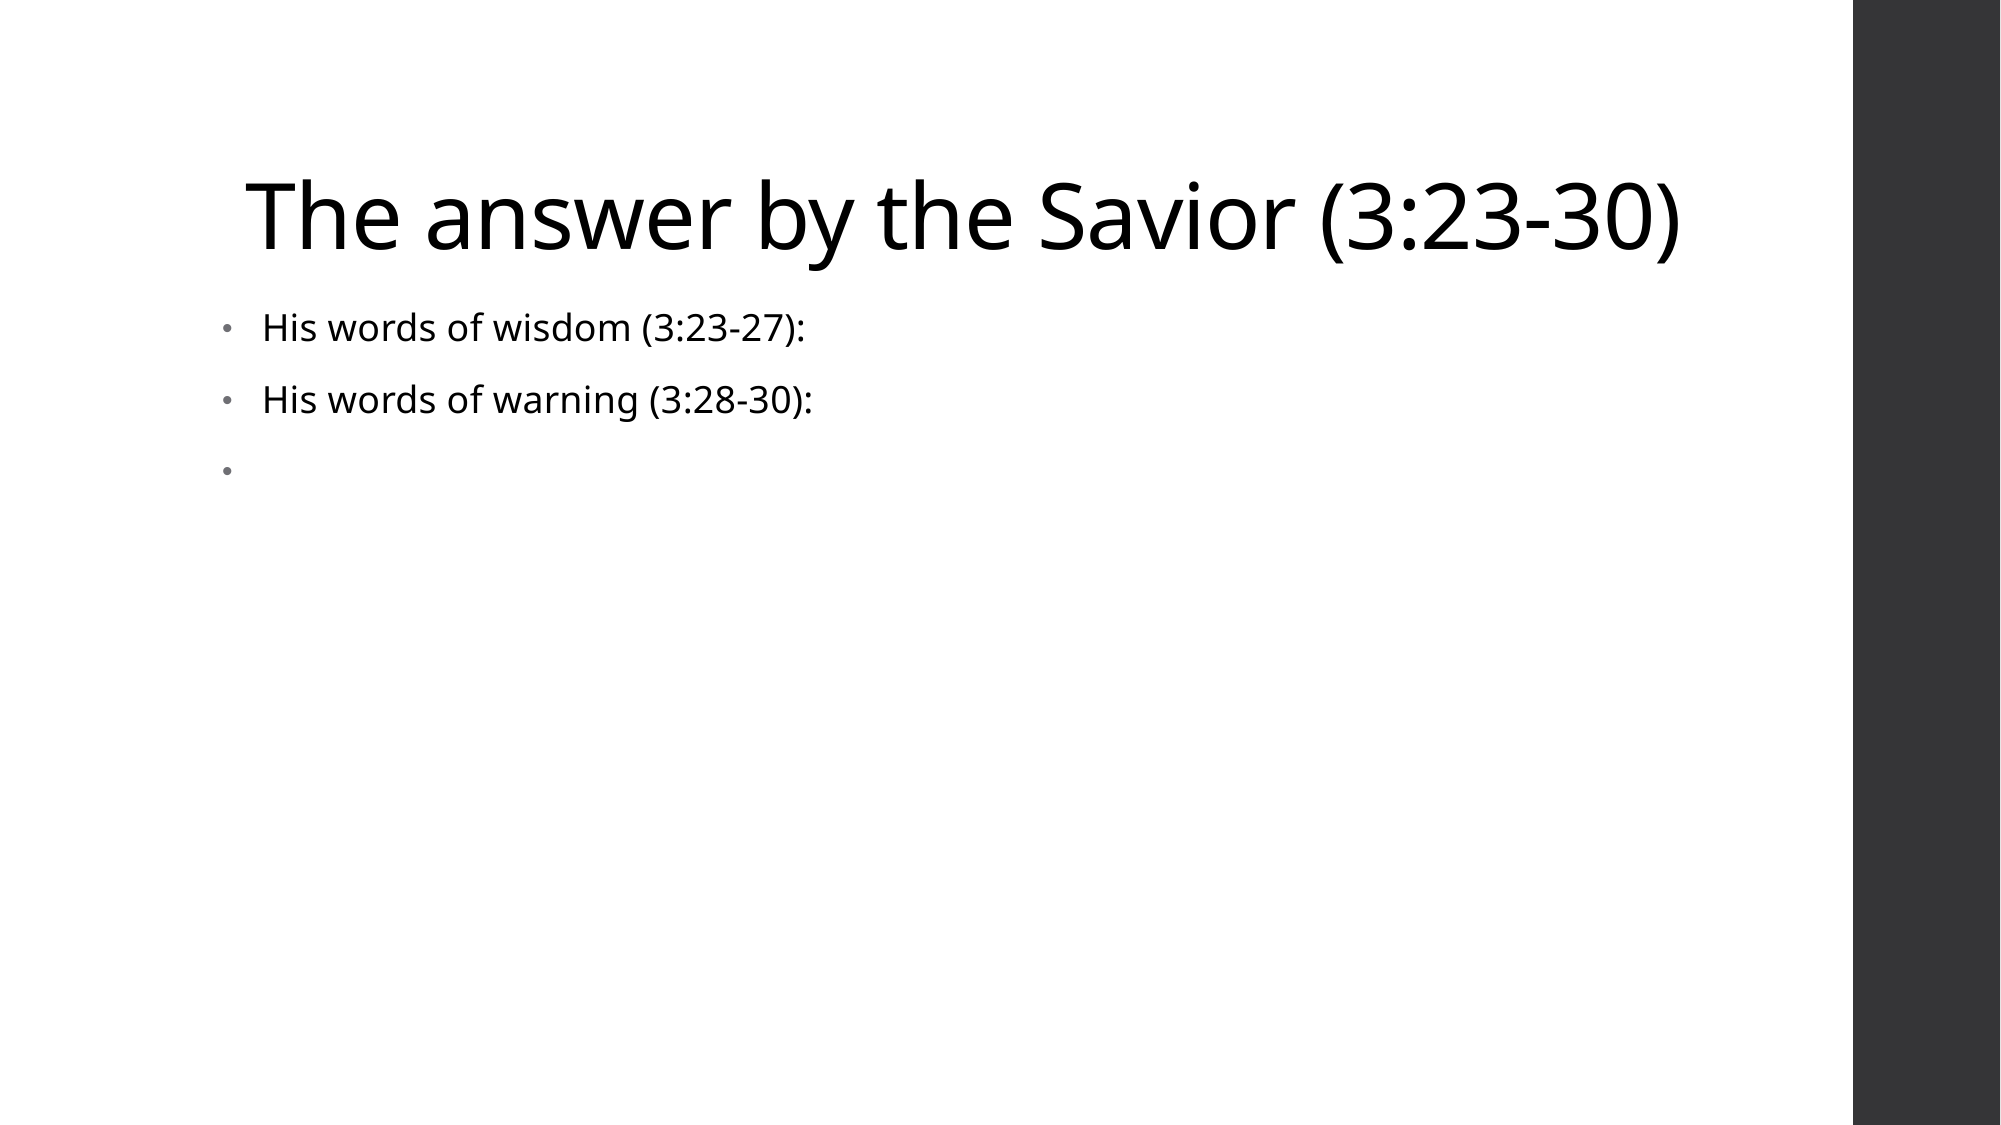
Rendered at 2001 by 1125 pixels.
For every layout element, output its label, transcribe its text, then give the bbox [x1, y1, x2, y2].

title The answer by the Savior (3:23-30) [206, 60, 1797, 278]
list His words of wisdom (3:23-27): His words of warning (3:28-30): [206, 299, 1617, 1014]
